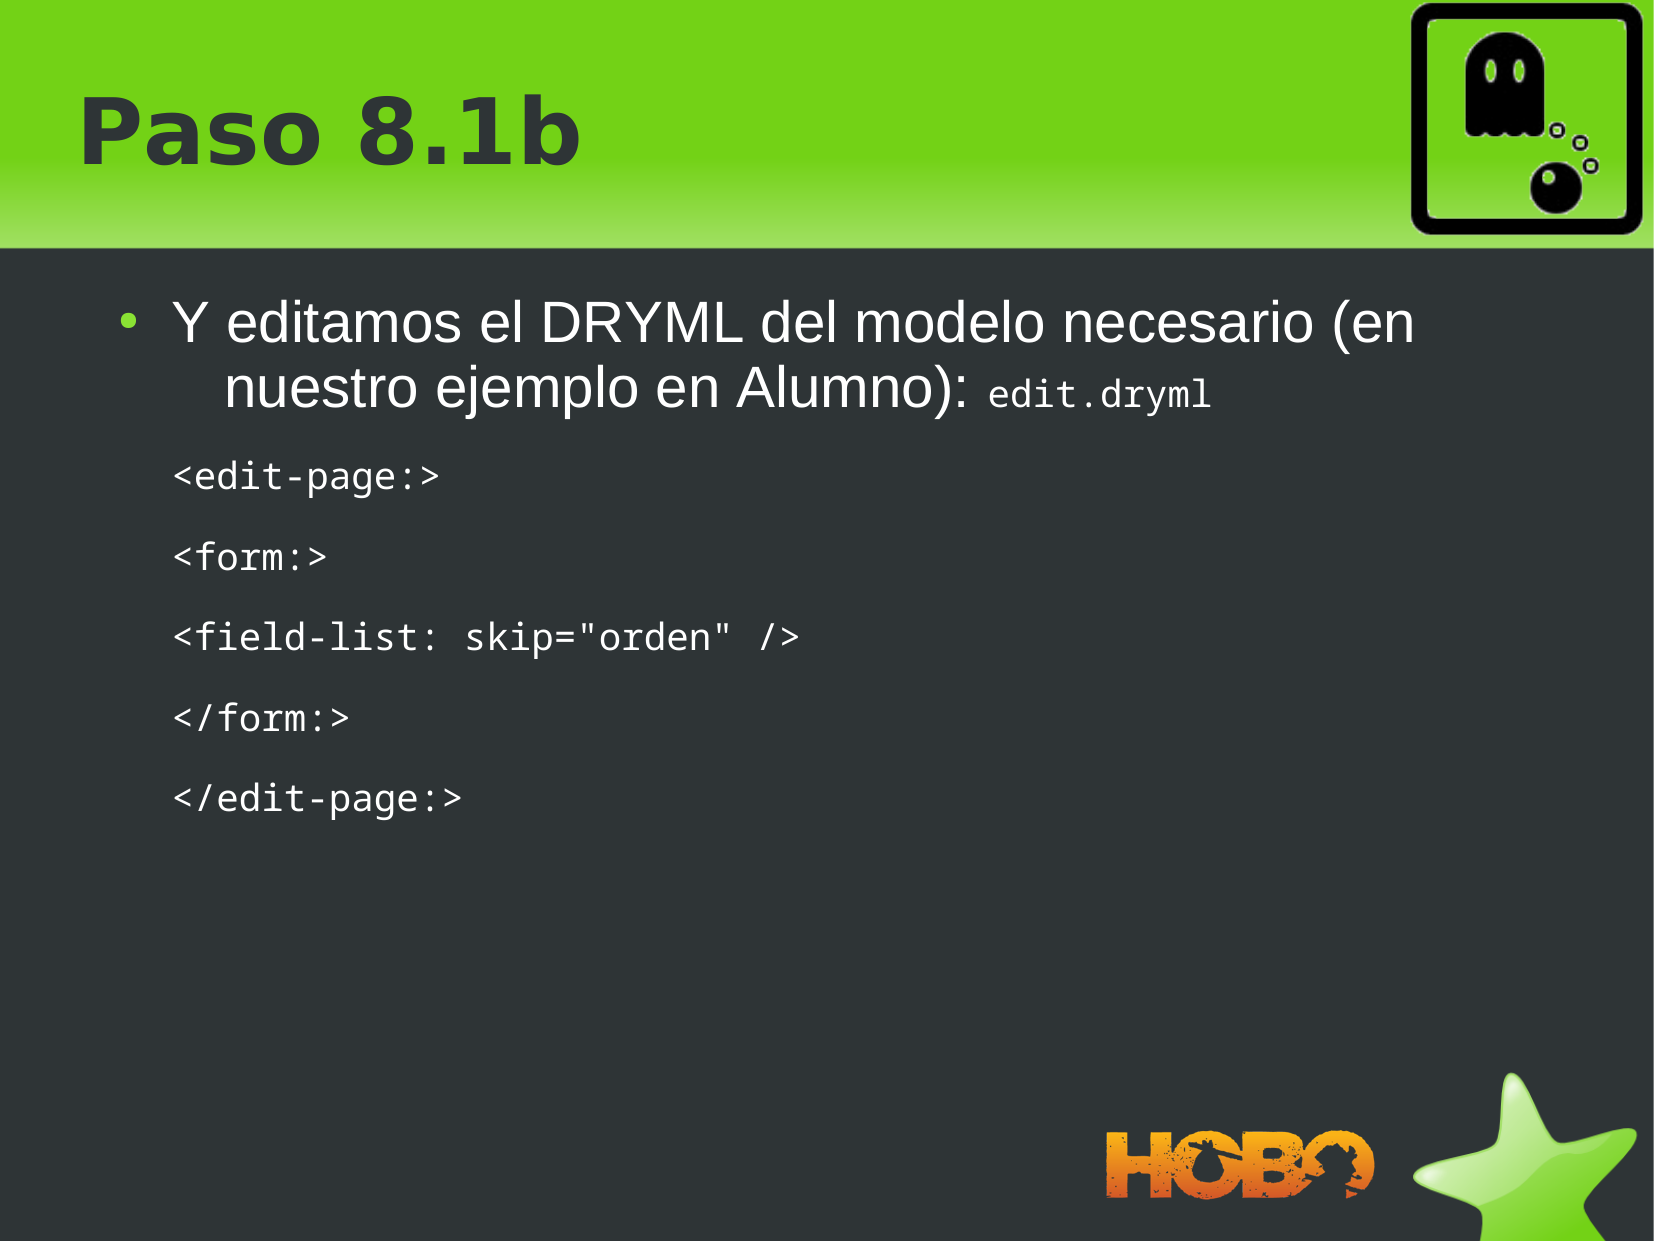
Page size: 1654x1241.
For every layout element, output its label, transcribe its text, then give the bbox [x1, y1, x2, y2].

list Y editamos el DRYML del modelo necesario (en nuestro ejemplo en Alumno): edit.dryml <edit-page:> <form:> <field-list: skip="orden" /> </form:> </edit-page:> [82, 290, 1571, 1109]
title Paso 8.1b [76, 29, 1565, 237]
picture [0, 0, 1654, 1241]
